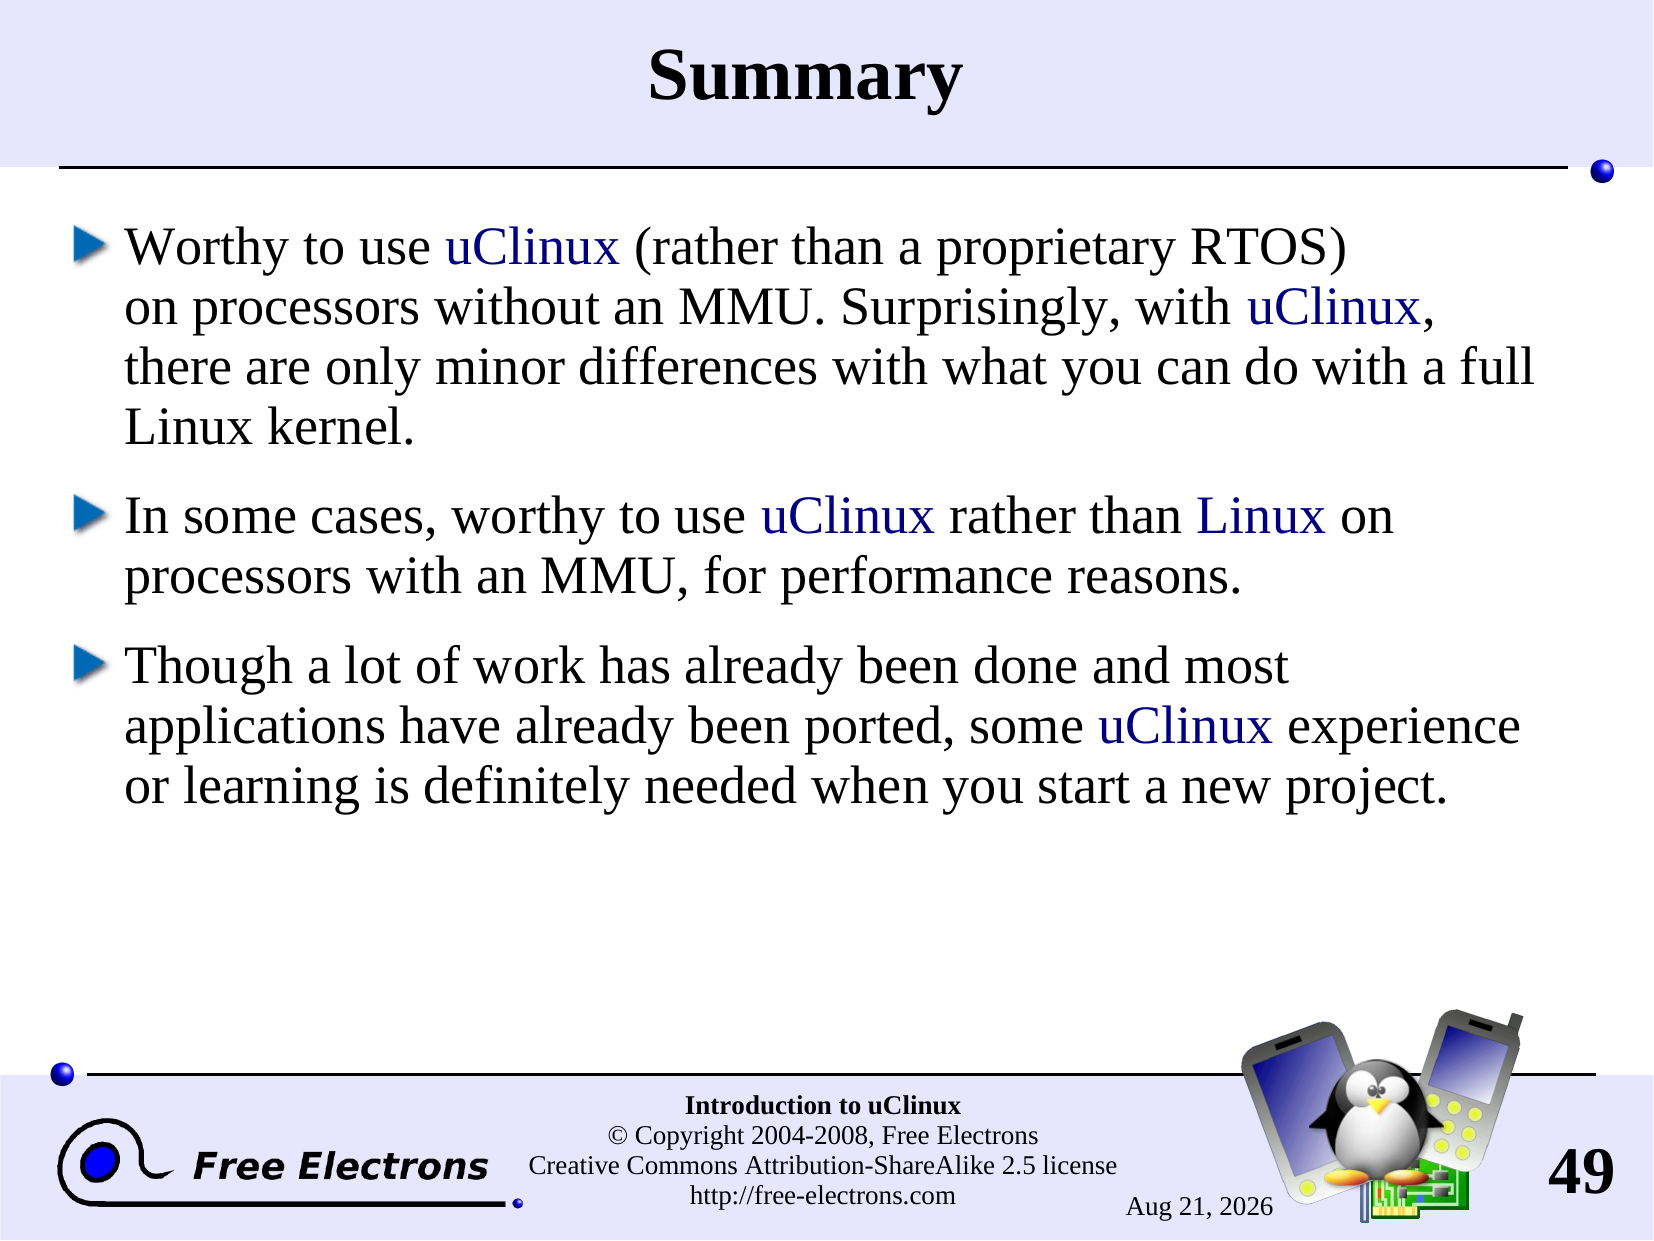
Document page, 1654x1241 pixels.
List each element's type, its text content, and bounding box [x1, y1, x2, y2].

list Worthy to use uClinux (rather than a proprietary RTOS) on processors without an MMU. Surprisingly, with uClinux, there are only minor differences with what you can do with a full Linux kernel. In some cases, worthy to use uClinux rather than Linux on processors with an MMU, for performance reasons. Though a lot of work has already been done and most applications have already been ported, some uClinux experience or learning is definitely needed when you start a new project. [53, 216, 1555, 1066]
picture [50, 1107, 527, 1216]
picture [1231, 1066, 1521, 1241]
title Summary [60, 25, 1551, 124]
